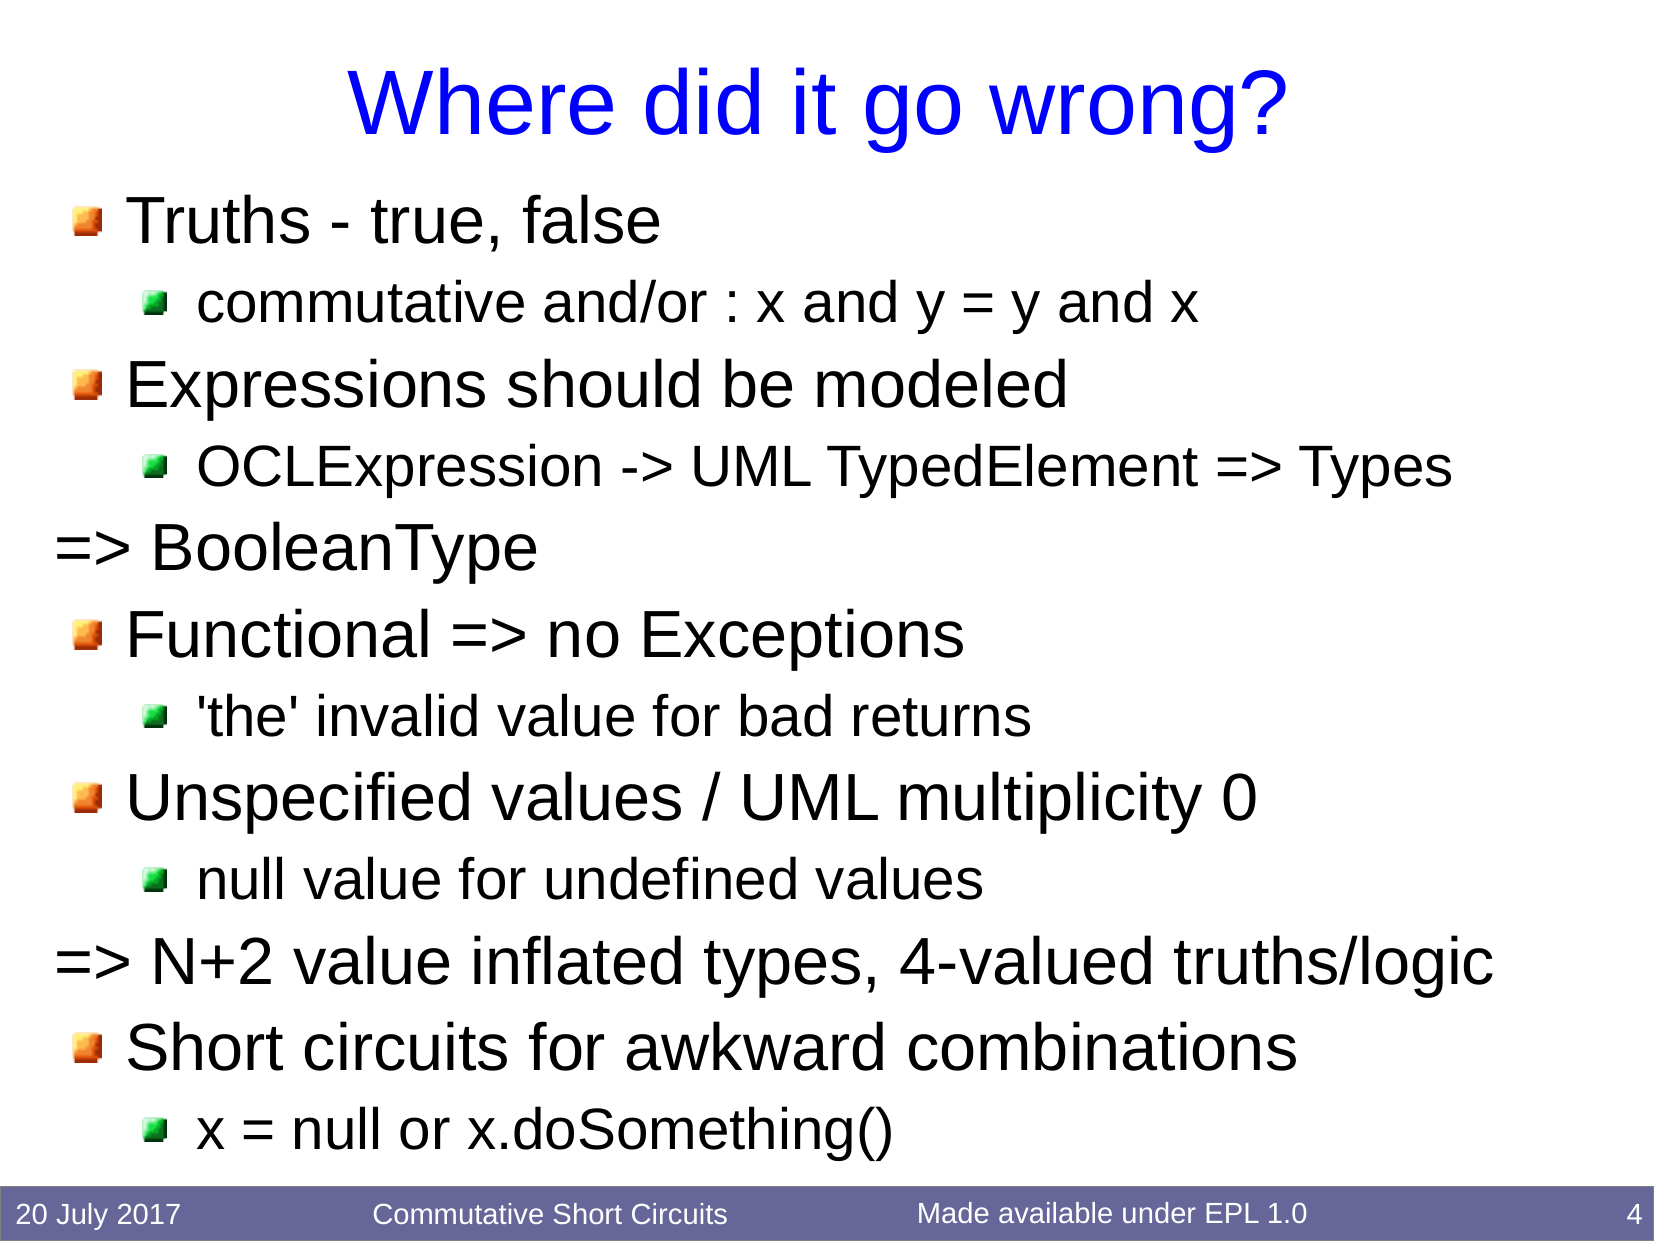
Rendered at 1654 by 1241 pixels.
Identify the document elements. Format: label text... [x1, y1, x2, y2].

title Where did it go wrong? [0, 0, 1639, 206]
list Truths - true, false commutative and/or : x and y = y and x Expressions should be modeled OCLExpression -> UML TypedElement => Types => BooleanType Functional => no Exceptions 'the' invalid value for bad returns Unspecified values / UML multiplicity 0 null value for undefined values => N+2 value inflated types, 4-valued truths/logic Short circuits for awkward combinations x = null or x.doSomething() [54, 183, 1612, 1161]
